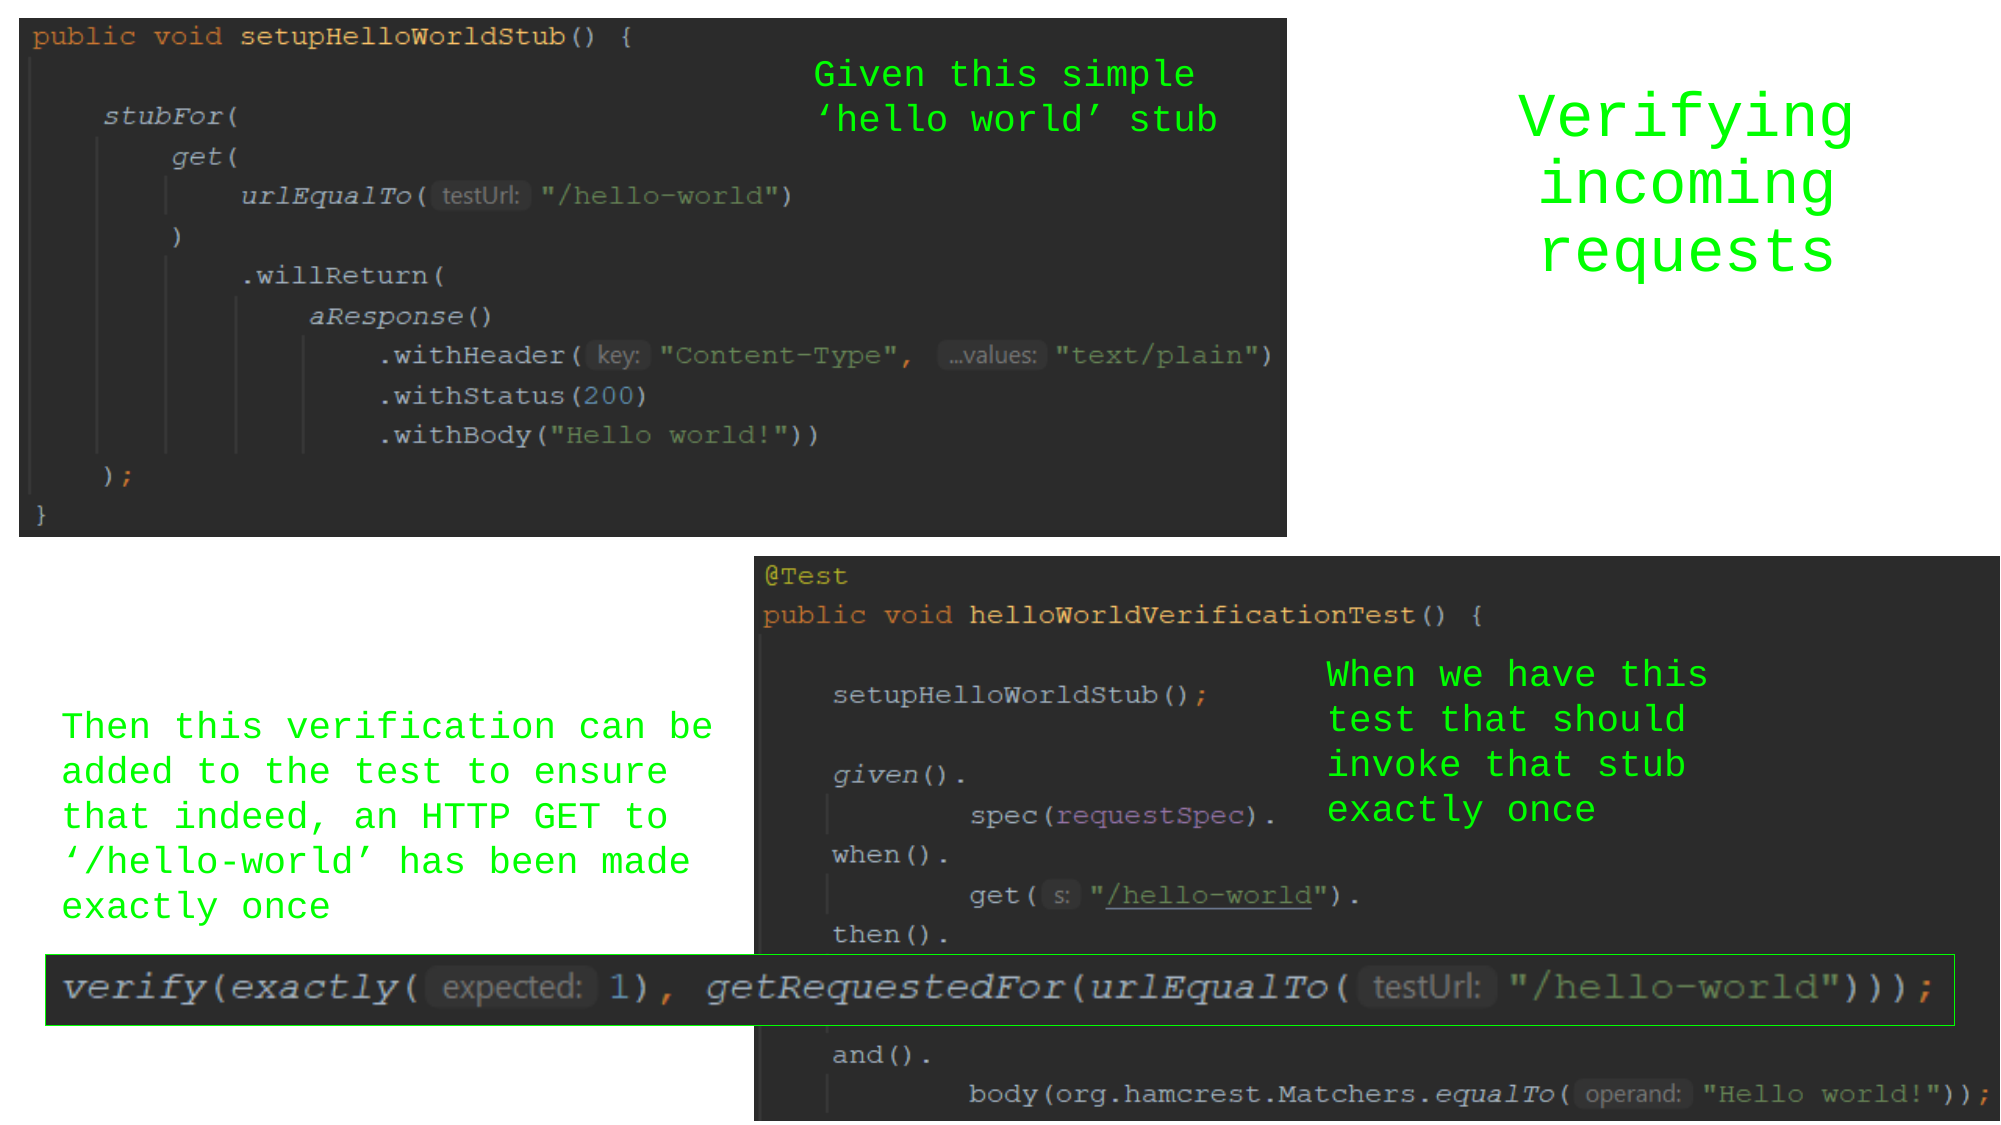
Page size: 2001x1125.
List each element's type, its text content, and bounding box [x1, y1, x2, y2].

picture [754, 556, 2000, 1121]
text_box Given this simple ‘hello world’ stub [798, 41, 1247, 148]
picture [46, 955, 1954, 1025]
title Verifying incoming requests [1374, 75, 2000, 293]
picture [19, 18, 1287, 537]
text_box When we have this test that should invoke that stub exactly once [1311, 641, 1746, 839]
text_box Then this verification can be added to the test to ensure that indeed, an HTTP GET to ‘/hello-world’ has been made exactly once [46, 693, 742, 936]
